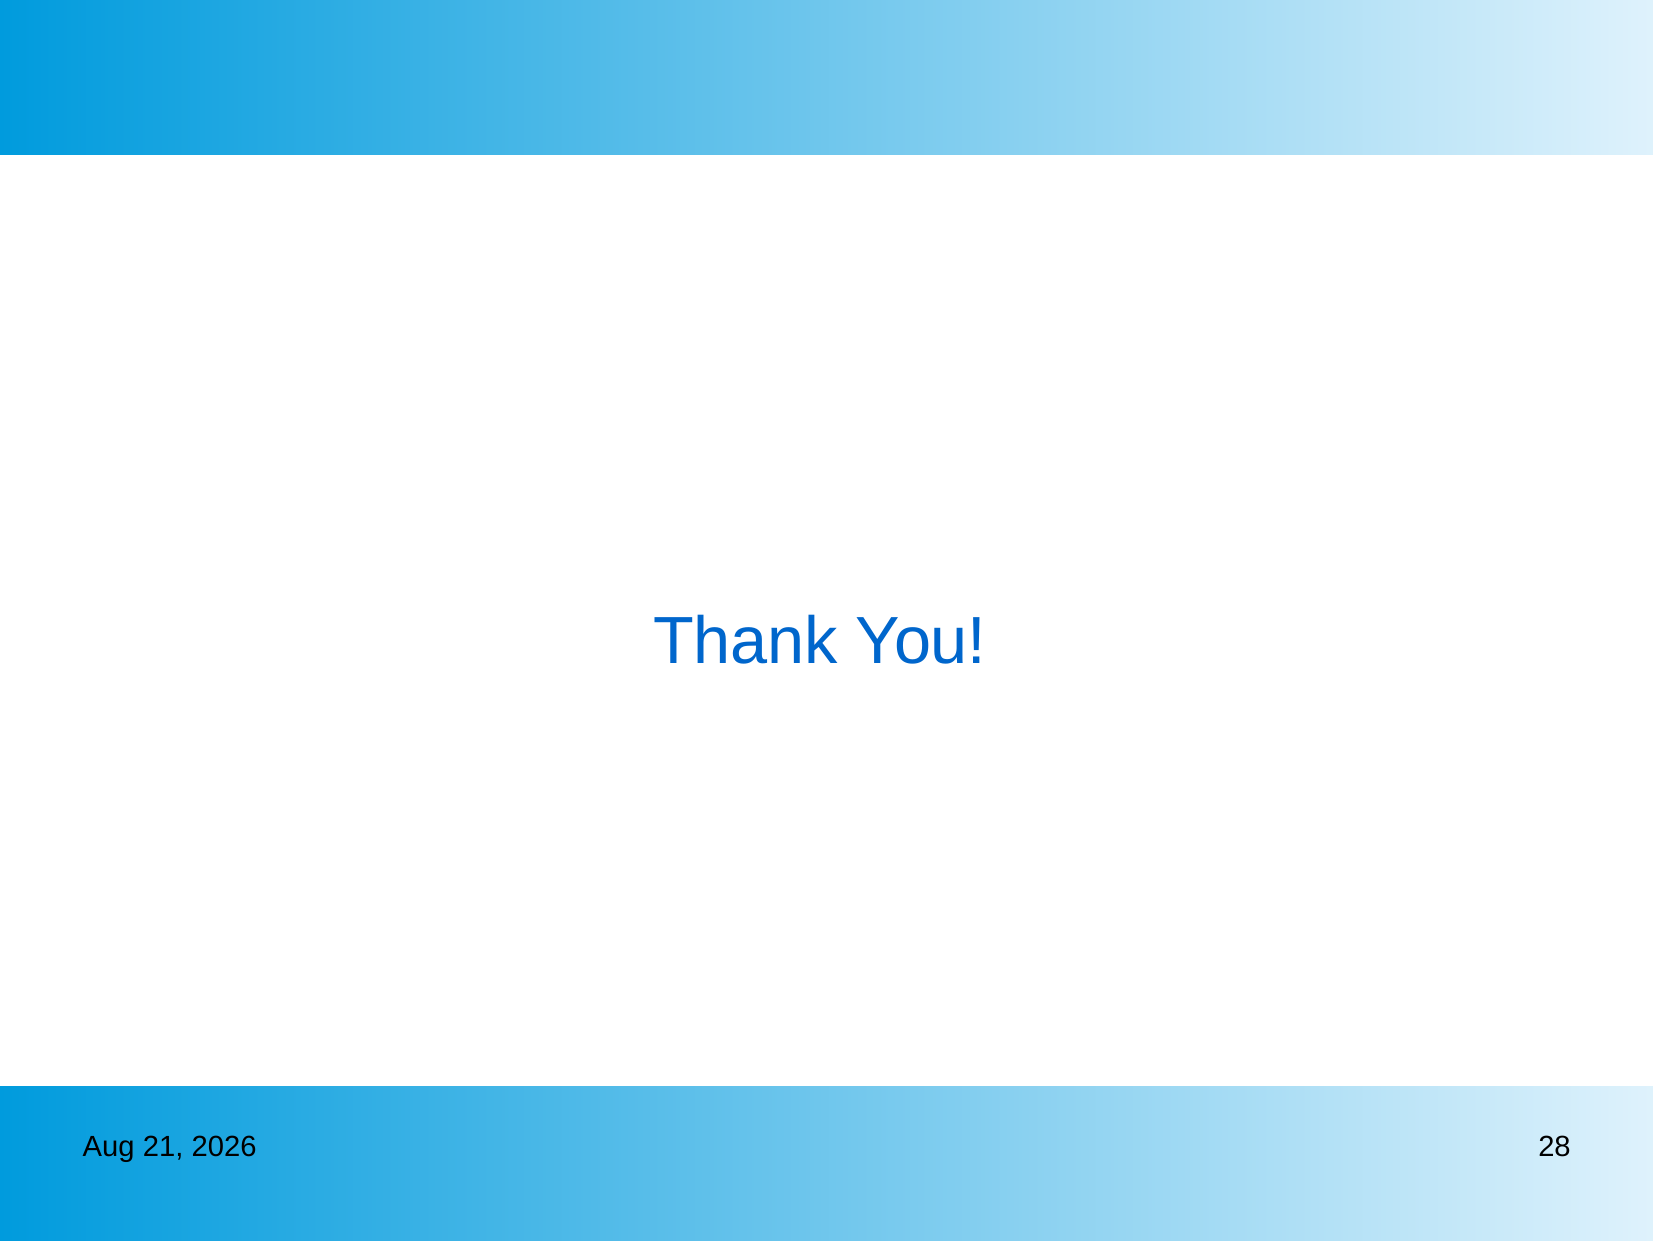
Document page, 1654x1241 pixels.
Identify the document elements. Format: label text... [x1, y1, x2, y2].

list Thank You! [82, 290, 1571, 1010]
